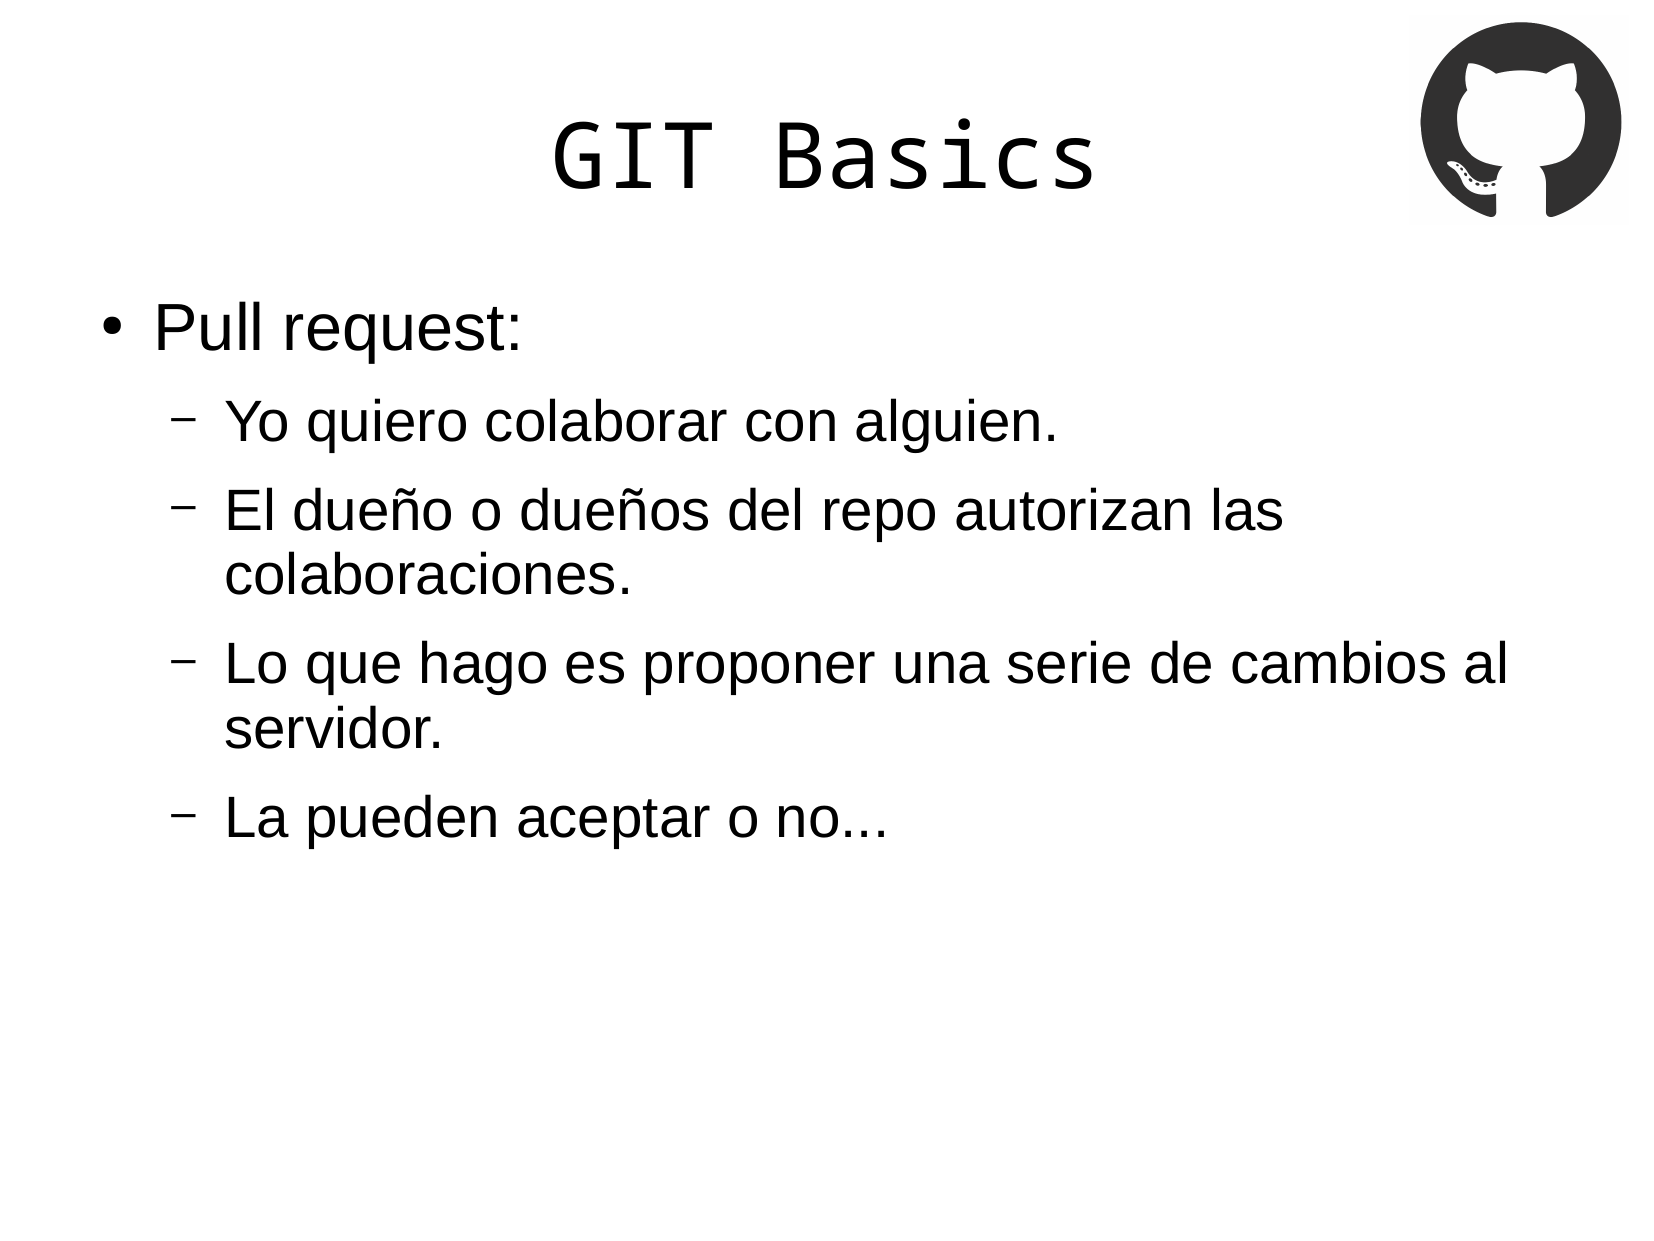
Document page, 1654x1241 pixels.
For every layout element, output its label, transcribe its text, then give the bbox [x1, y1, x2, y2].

list Pull request: Yo quiero colaborar con alguien. El dueño o dueños del repo autorizan las colaboraciones. Lo que hago es proponer una serie de cambios al servidor. La pueden aceptar o no... [82, 290, 1571, 1010]
title GIT Basics [82, 49, 1571, 257]
picture [1409, 15, 1629, 226]
